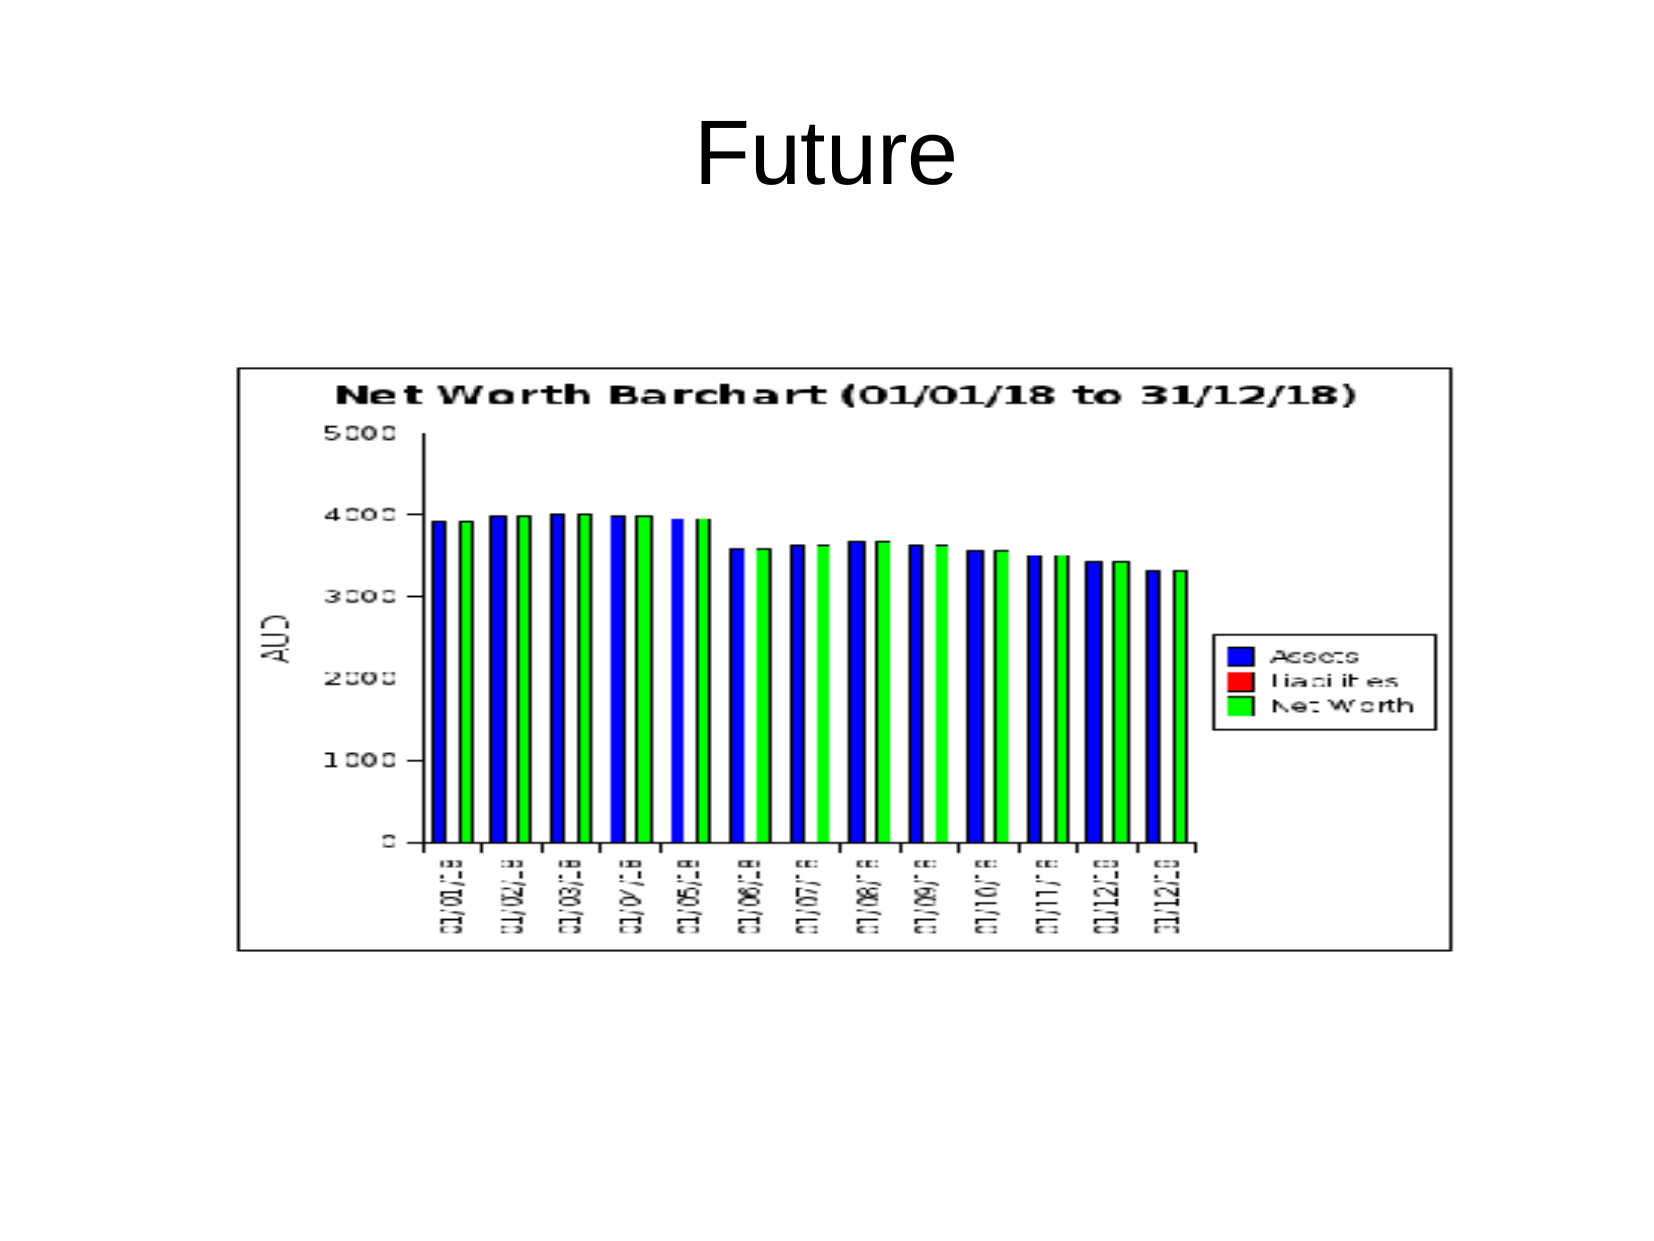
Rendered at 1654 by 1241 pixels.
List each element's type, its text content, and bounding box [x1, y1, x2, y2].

picture [165, 324, 1654, 1241]
title Future [82, 49, 1571, 257]
